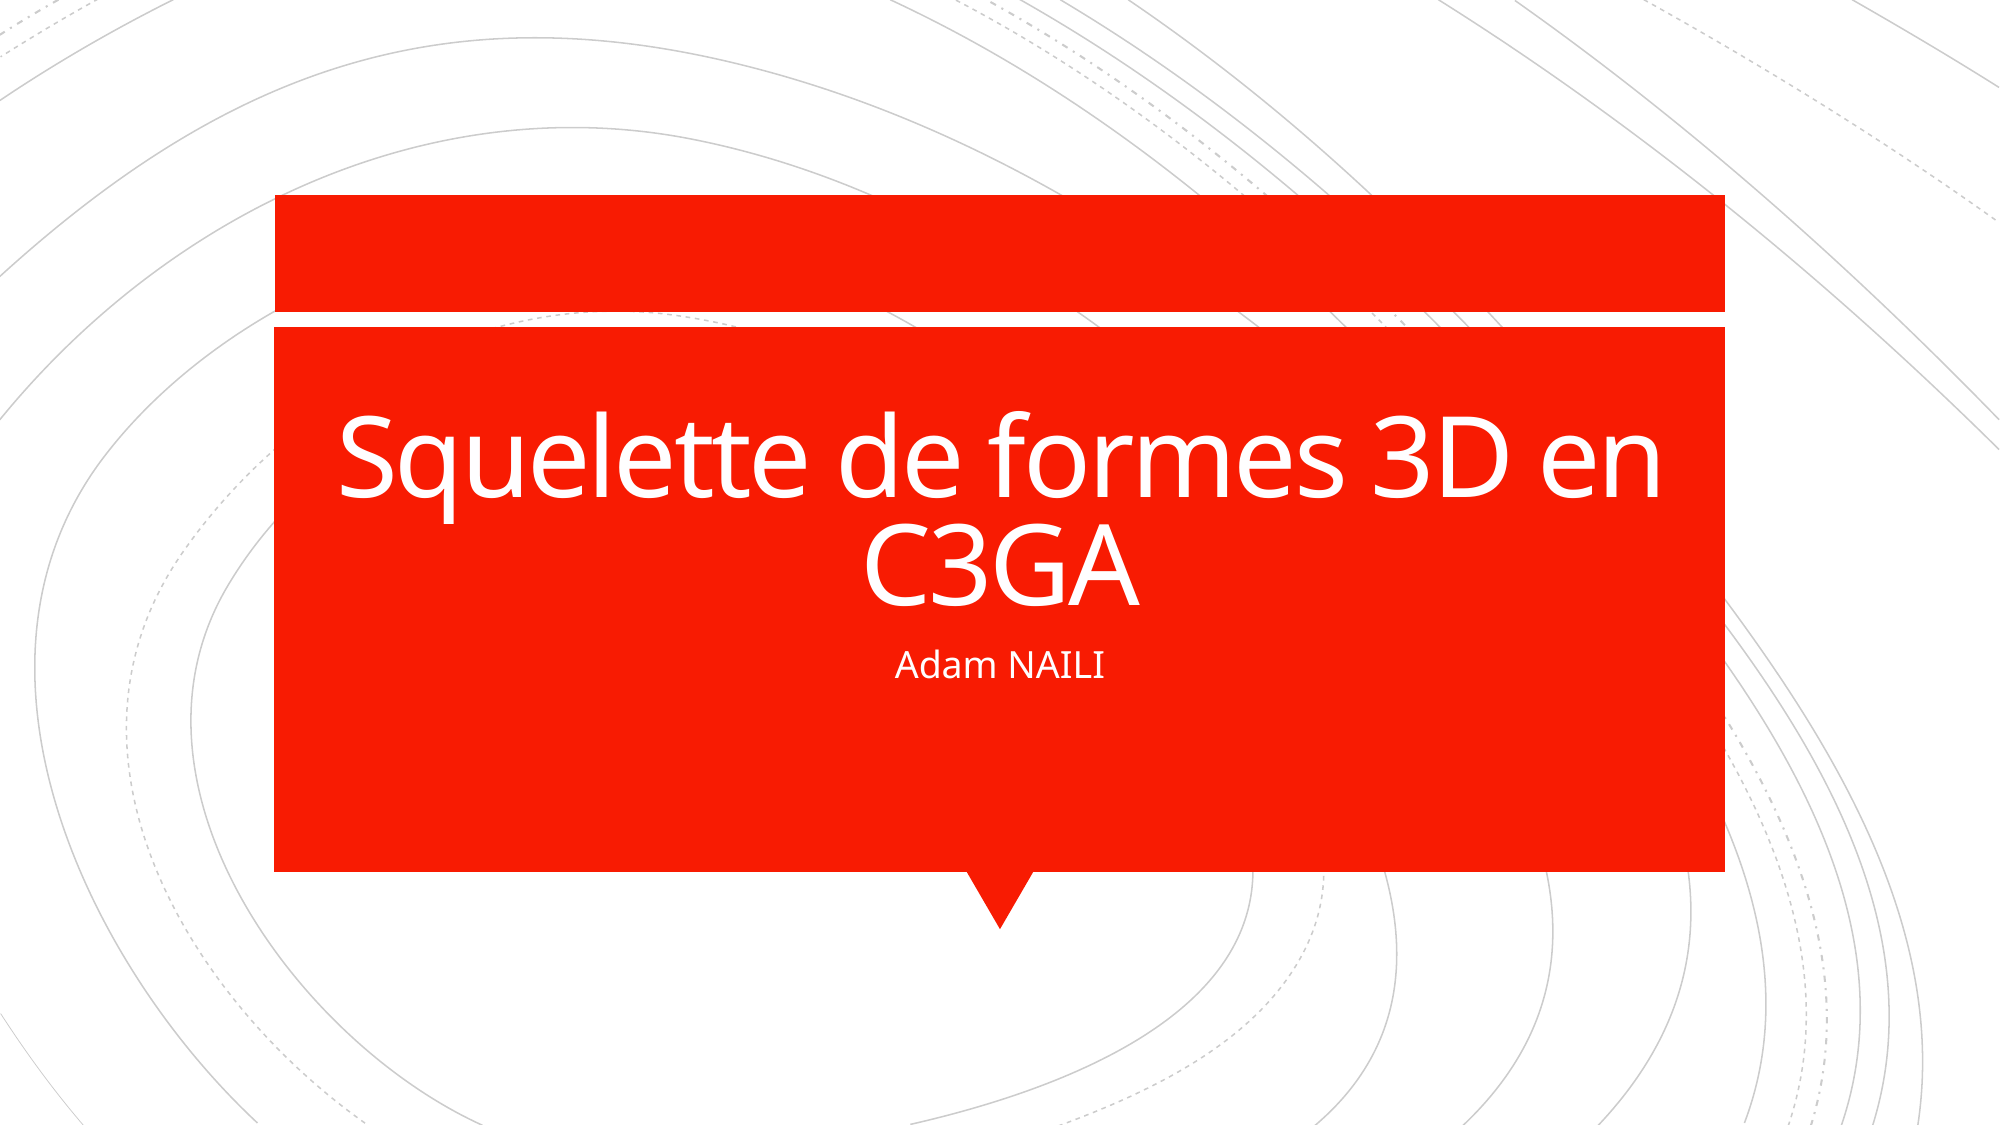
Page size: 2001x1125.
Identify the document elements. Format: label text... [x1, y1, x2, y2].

title Squelette de formes 3D en C3GA [288, 340, 1713, 628]
subtitle Adam NAILI [288, 640, 1712, 858]
